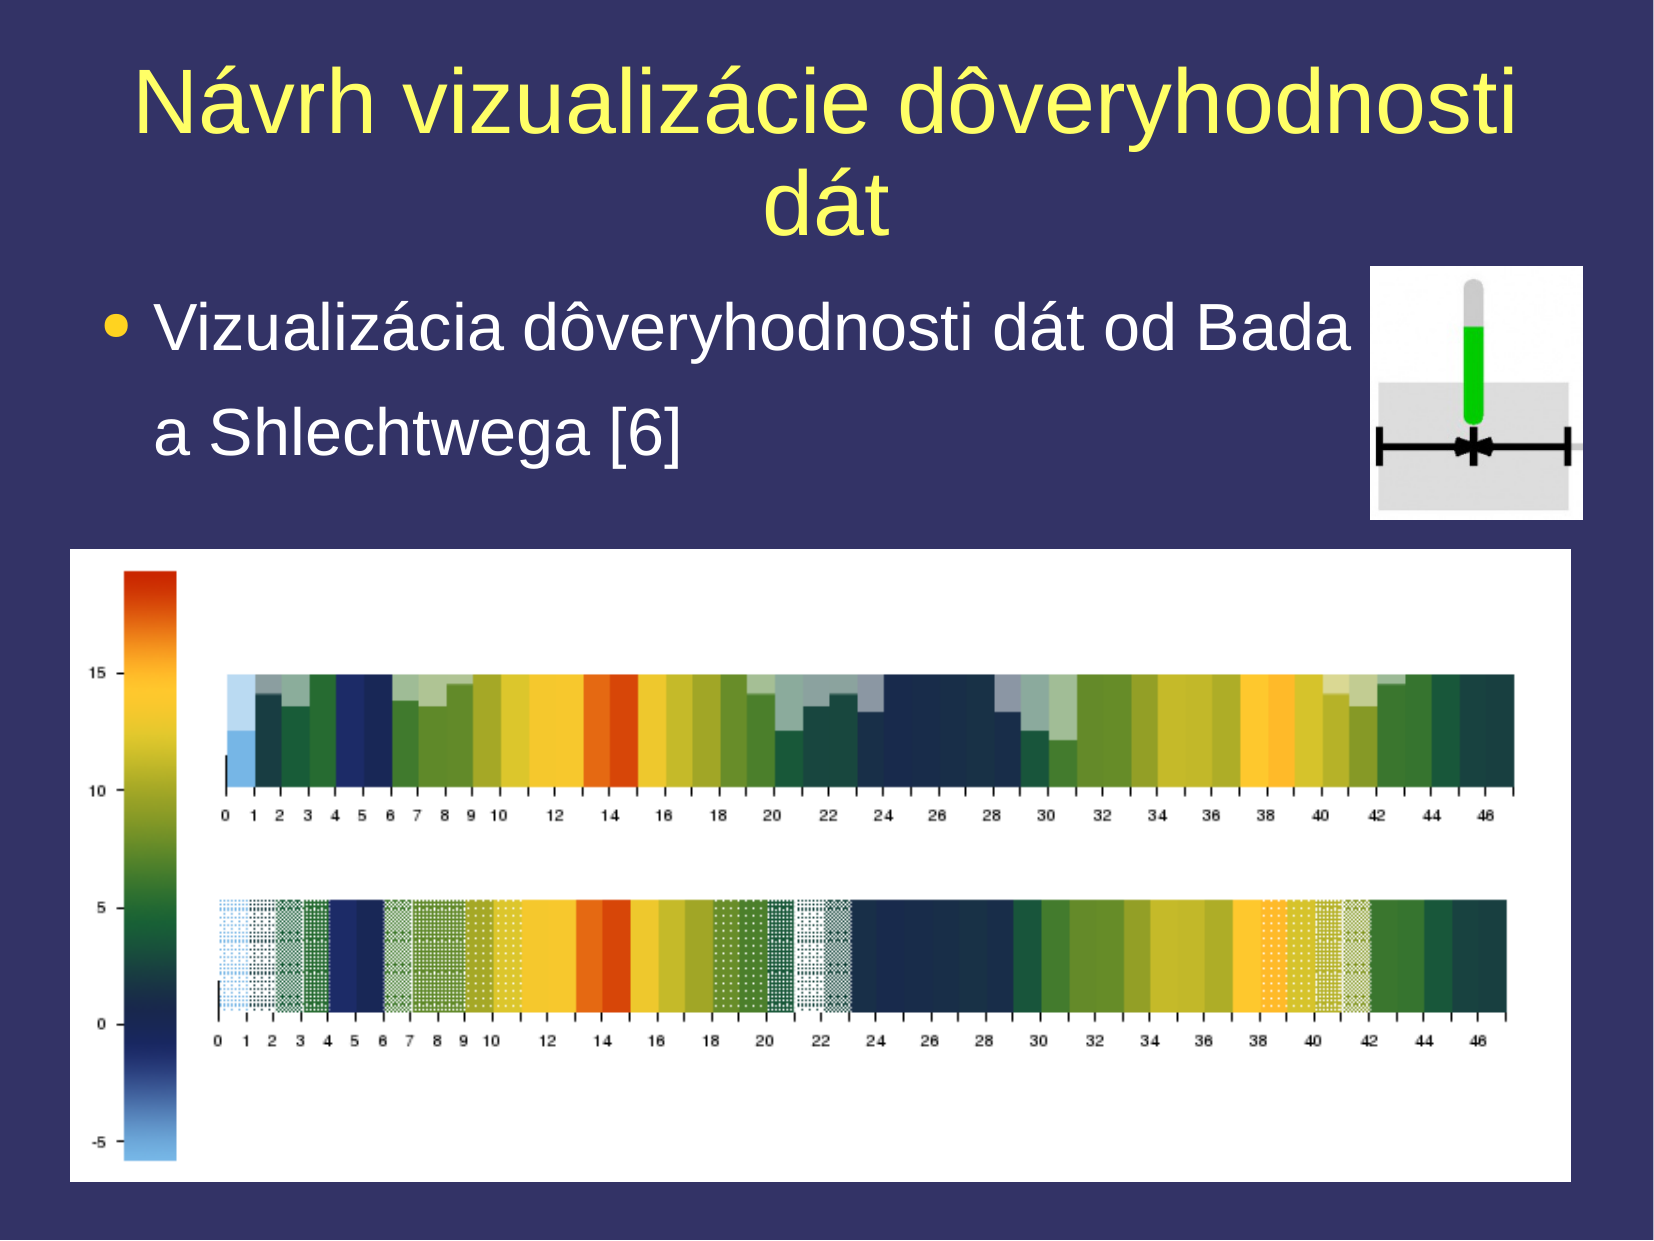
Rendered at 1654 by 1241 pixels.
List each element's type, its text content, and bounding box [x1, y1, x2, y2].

picture [1370, 266, 1583, 520]
title Návrh vizualizácie dôveryhodnosti dát [82, 49, 1571, 257]
picture [70, 549, 1571, 1182]
list Vizualizácia dôveryhodnosti dát od Bada a Shlechtwega [6] [82, 290, 1571, 549]
